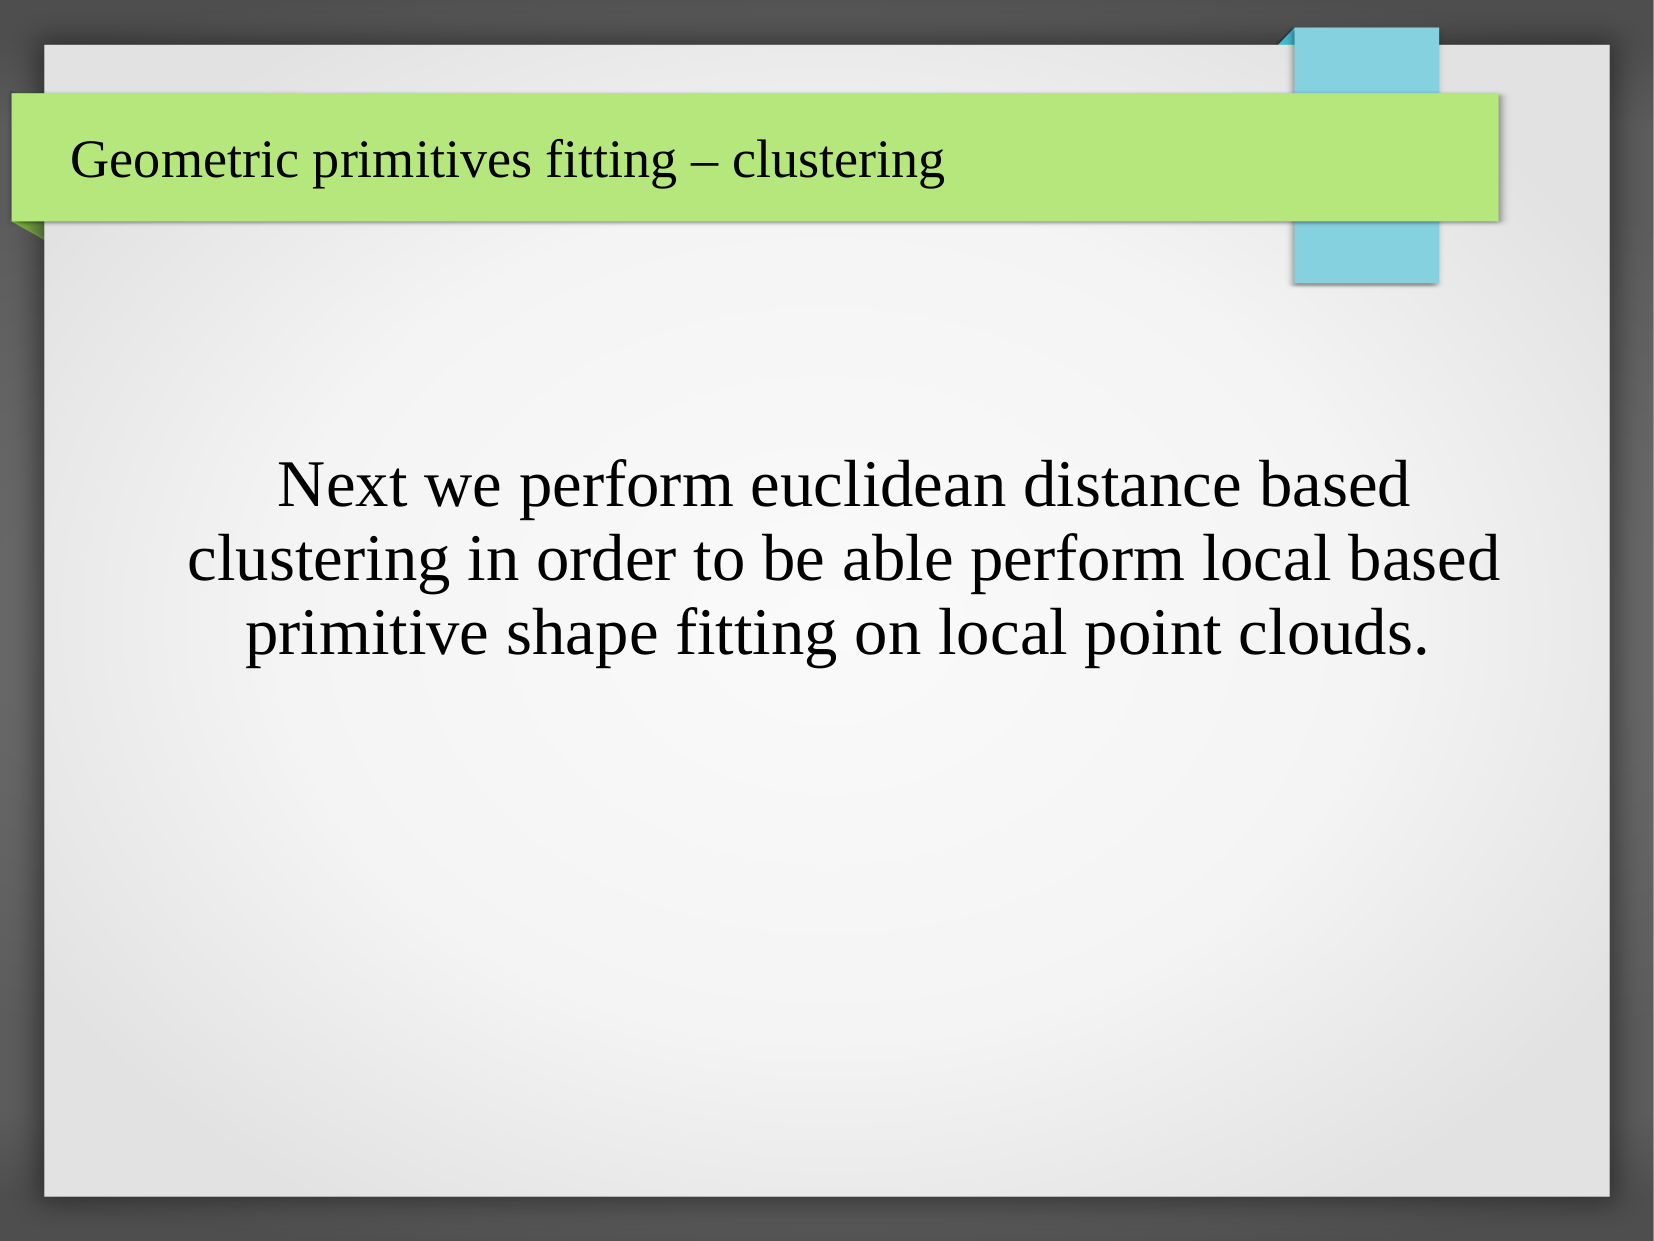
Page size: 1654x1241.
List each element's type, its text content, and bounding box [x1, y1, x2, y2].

picture [0, 0, 1654, 1241]
title Geometric primitives fitting – clustering [70, 106, 1229, 213]
list Next we perform euclidean distance based clustering in order to be able perform local based primitive shape fitting on local point clouds. [82, 343, 1538, 1063]
